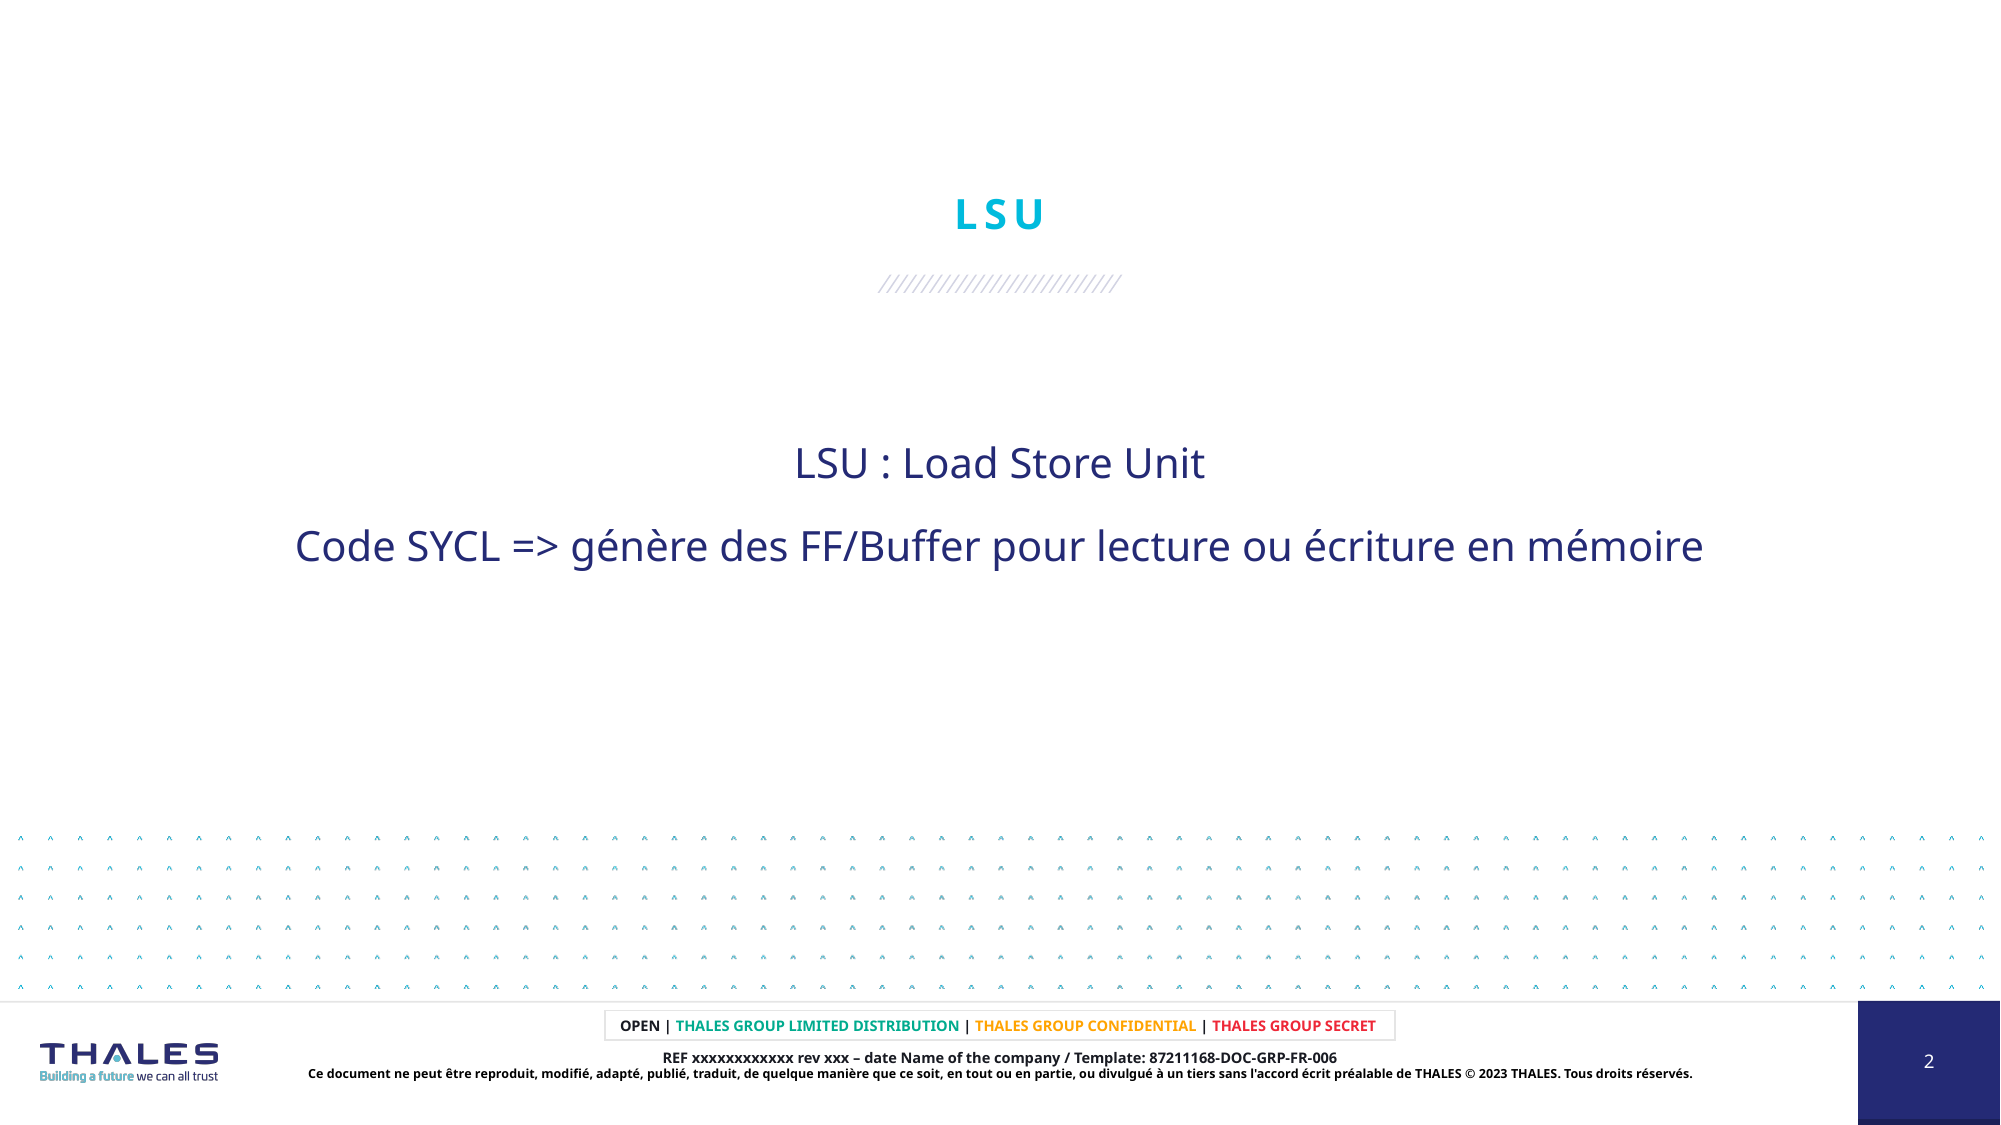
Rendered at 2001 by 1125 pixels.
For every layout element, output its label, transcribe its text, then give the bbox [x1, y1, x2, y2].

picture [40, 1043, 218, 1083]
list LSU : Load Store Unit Code SYCL => génère des FF/Buffer pour lecture ou écriture en mémoire [291, 329, 1709, 678]
picture [0, 816, 2000, 989]
title LSU [291, 187, 1709, 239]
